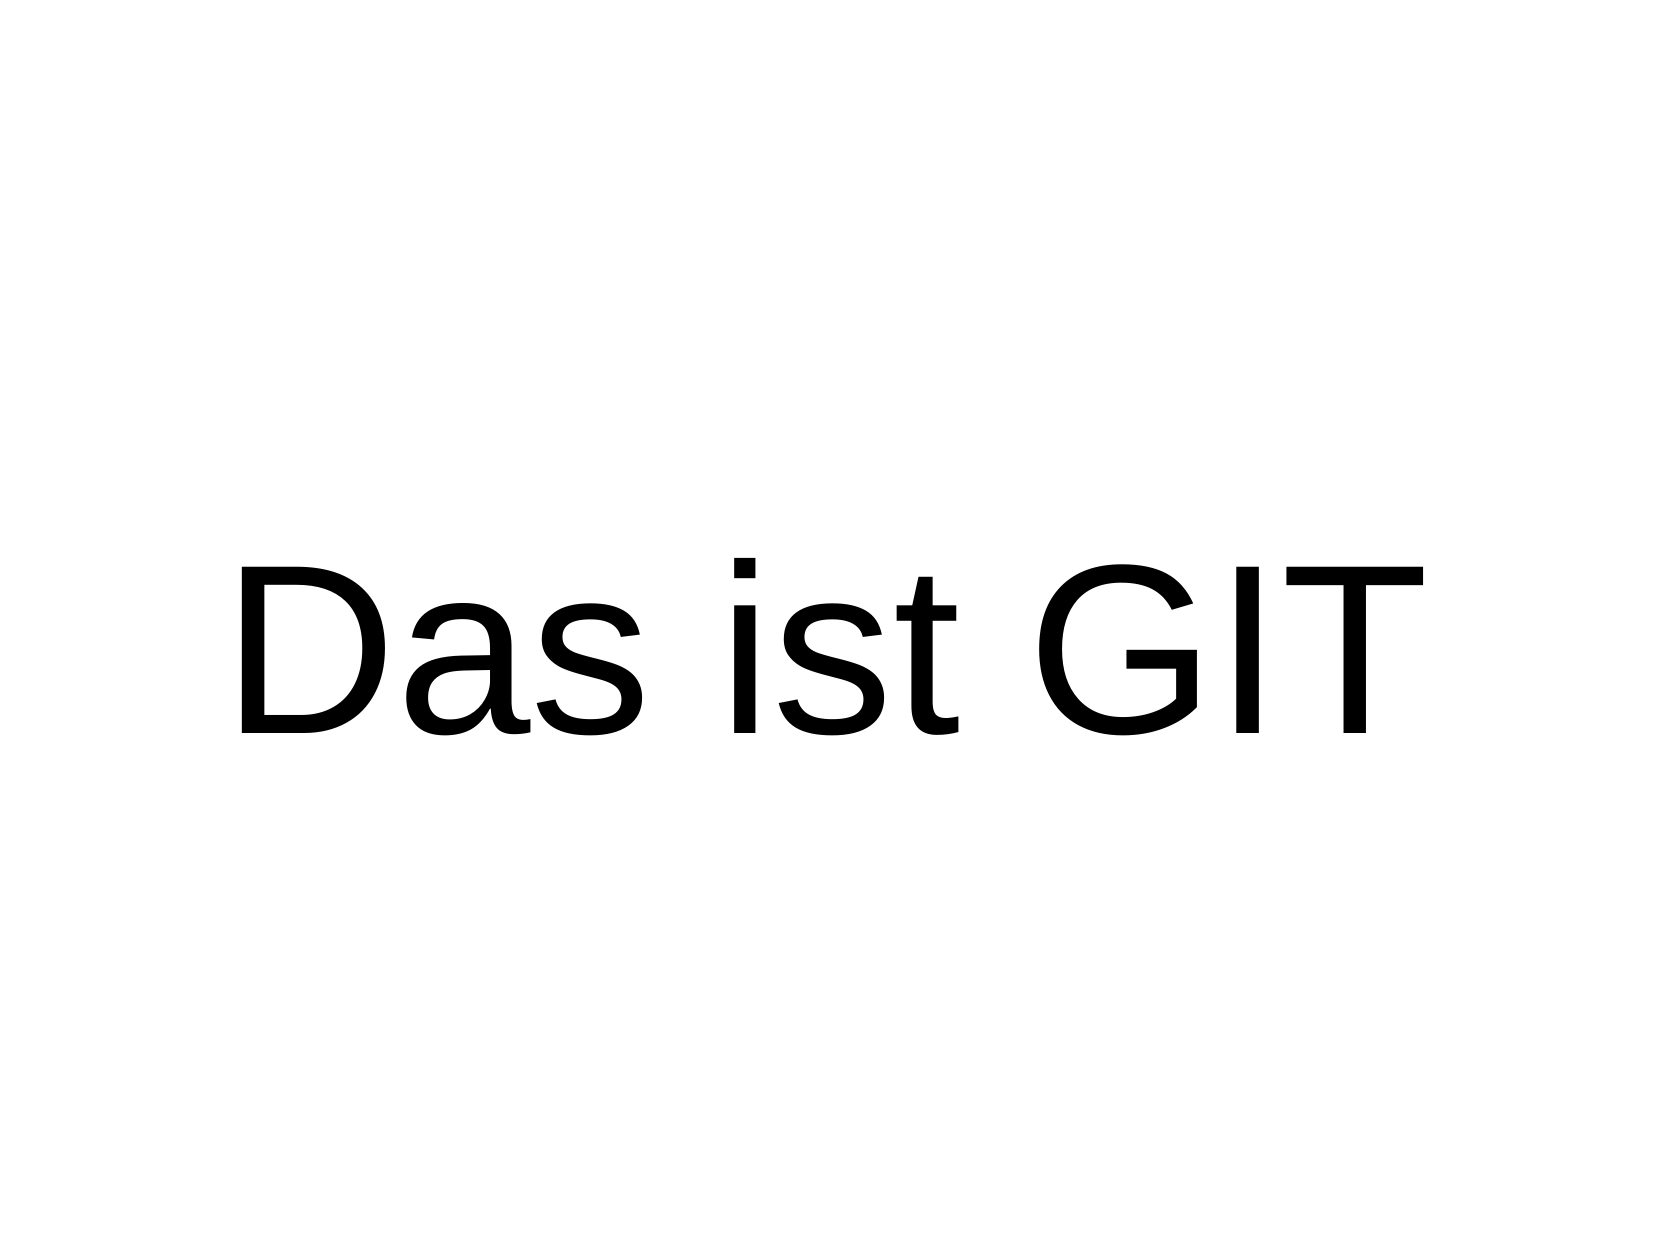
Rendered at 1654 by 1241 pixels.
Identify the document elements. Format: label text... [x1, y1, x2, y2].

subtitle Das ist GIT [82, 290, 1571, 1010]
